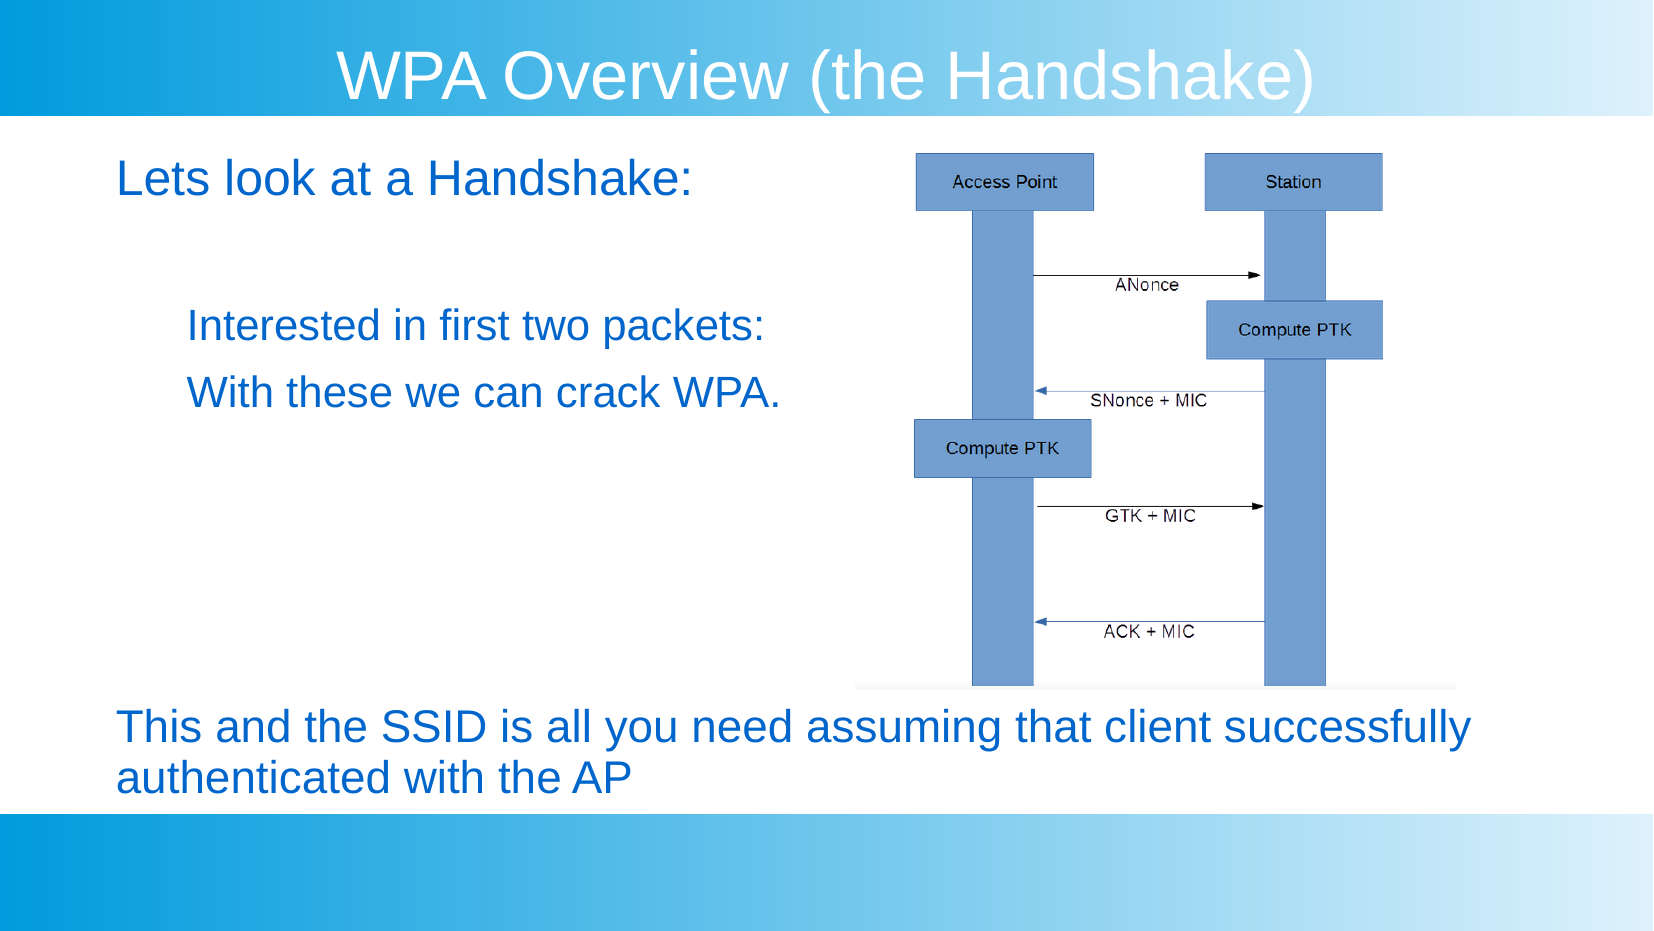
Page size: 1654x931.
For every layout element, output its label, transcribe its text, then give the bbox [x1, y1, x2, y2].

picture [855, 149, 1456, 690]
title WPA Overview (the Handshake) [82, 37, 1571, 116]
list Lets look at a Handshake: Interested in first two packets: With these we can crack WPA. This and the SSID is all you need assuming that client successfully authenticated with the AP [45, 150, 1486, 811]
